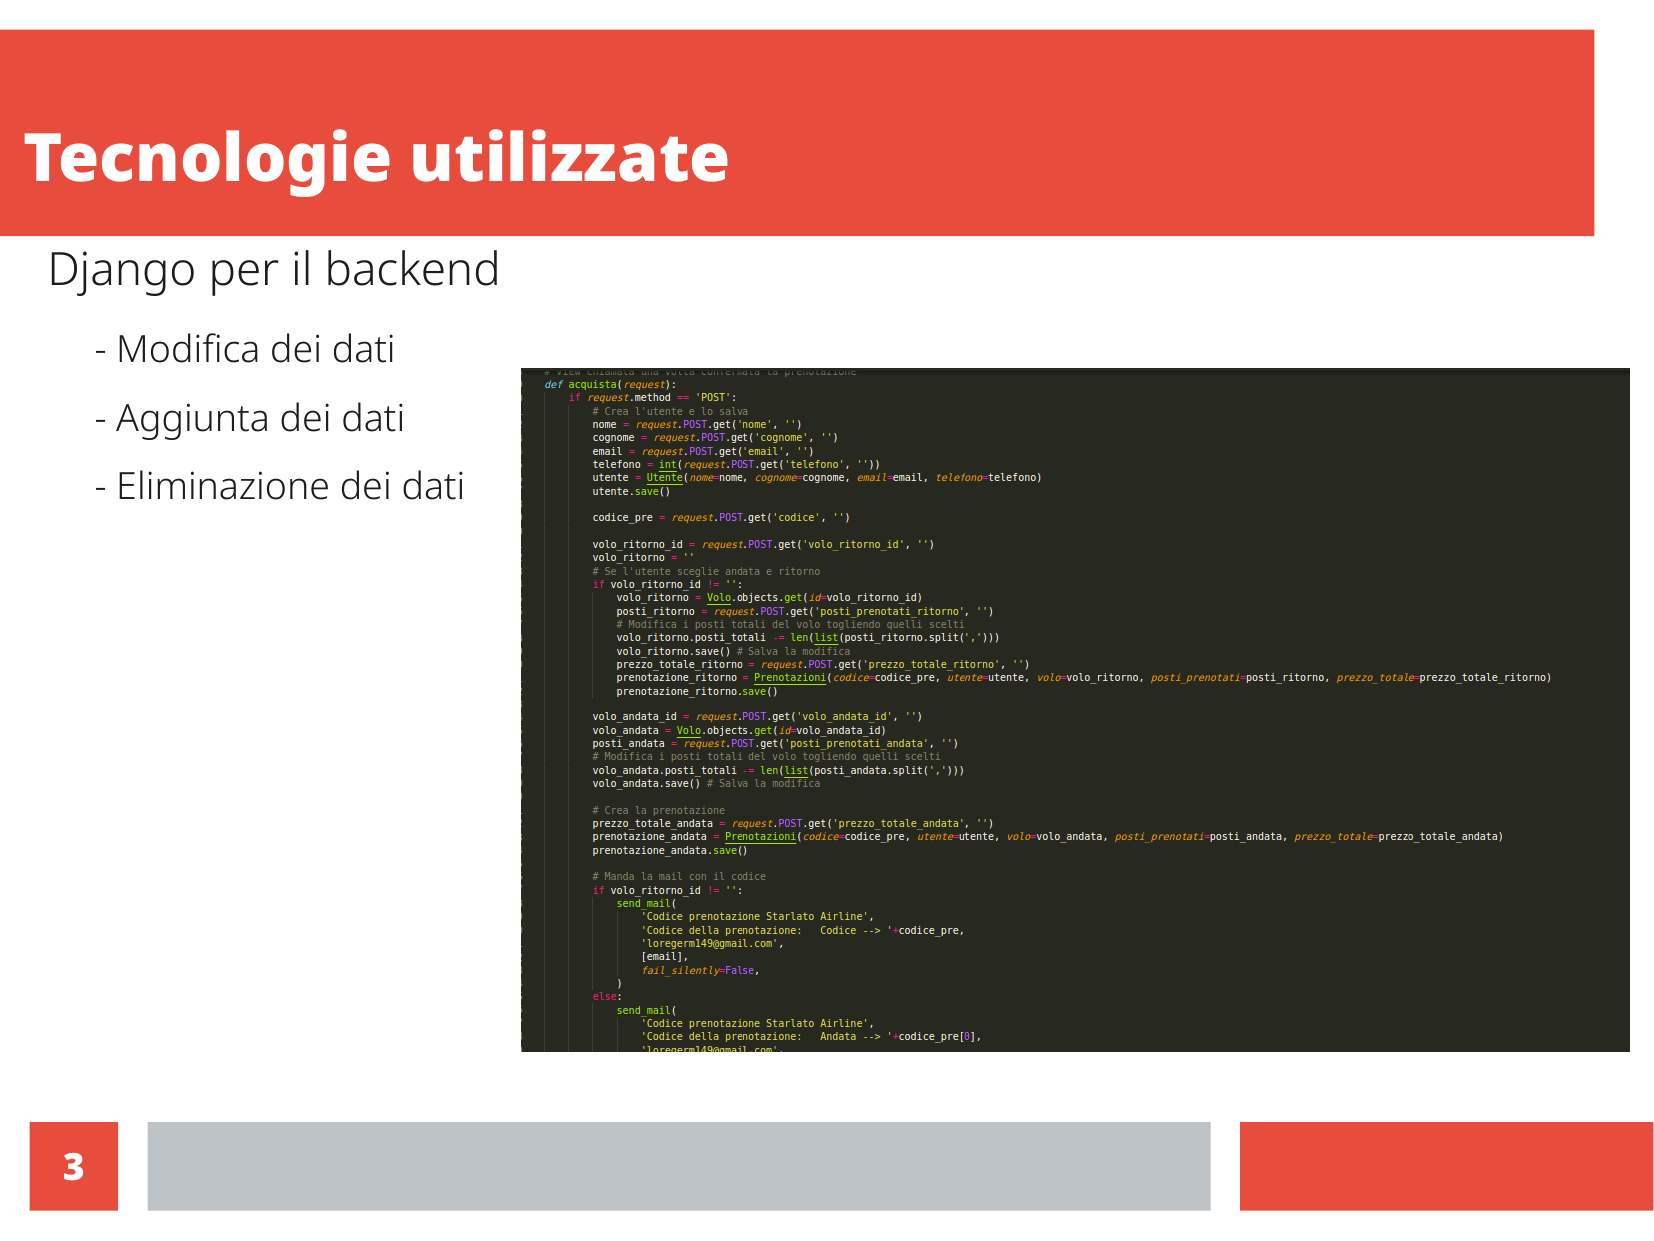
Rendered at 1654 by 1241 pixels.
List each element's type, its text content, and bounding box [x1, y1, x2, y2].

picture [521, 368, 1630, 1052]
title Tecnologie utilizzate [23, 53, 1560, 201]
list Django per il backend - Modifica dei dati - Aggiunta dei dati - Eliminazione dei dati [0, 236, 579, 520]
